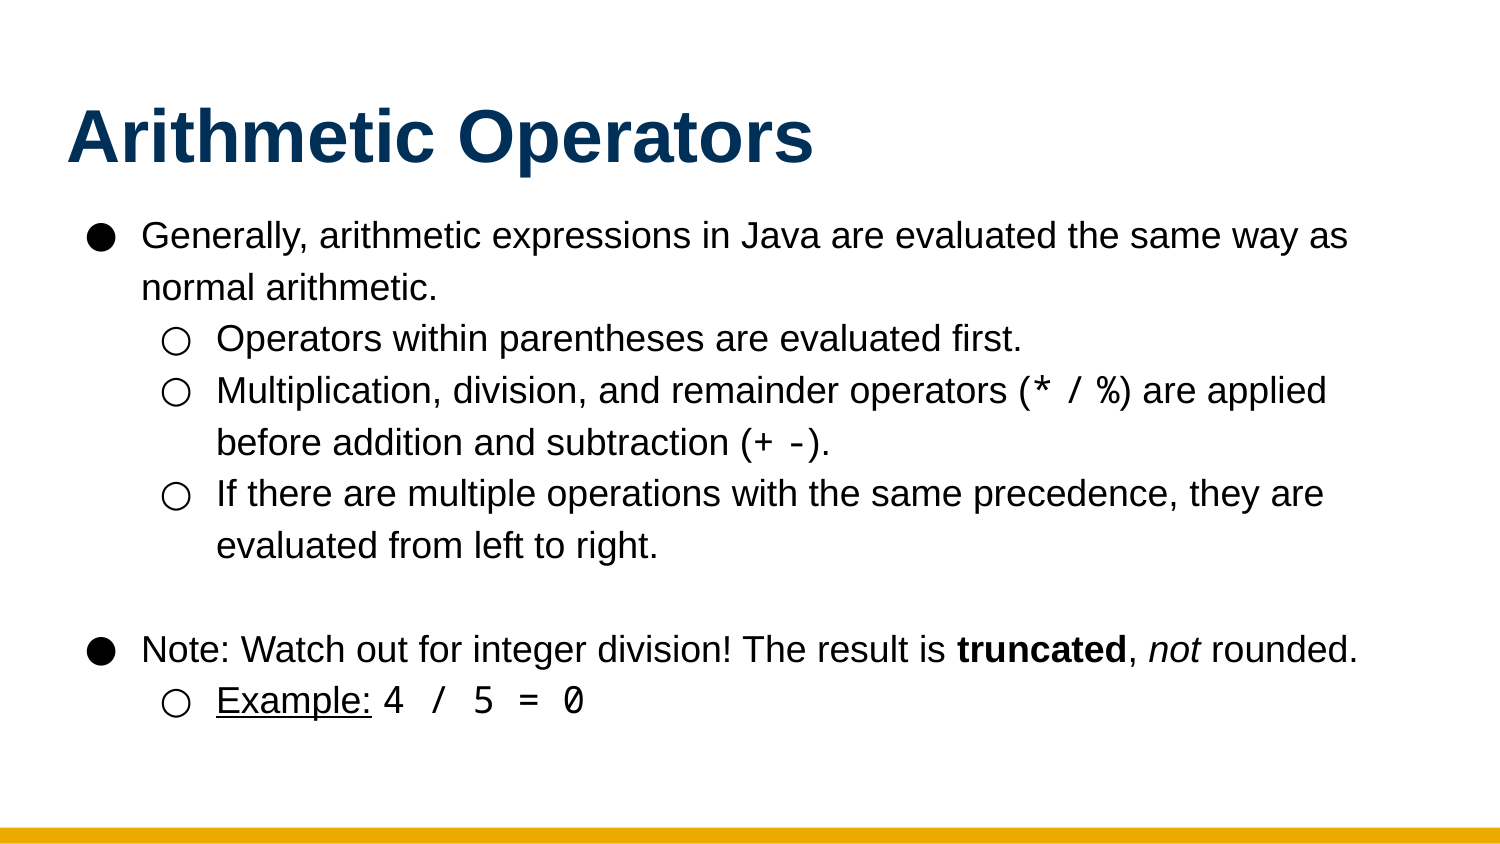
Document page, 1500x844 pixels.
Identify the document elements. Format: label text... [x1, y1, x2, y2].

title Arithmetic Operators [51, 72, 1449, 189]
text_box Generally, arithmetic expressions in Java are evaluated the same way as normal arithmetic. Operators within parentheses are evaluated first. Multiplication, division, and remainder operators (* / %) are applied before addition and subtraction (+ -). If there are multiple operations with the same precedence, they are evaluated from left to right. Note: Watch out for integer division! The result is truncated, not rounded. Example: 4 / 5 = 0 [51, 189, 1449, 810]
